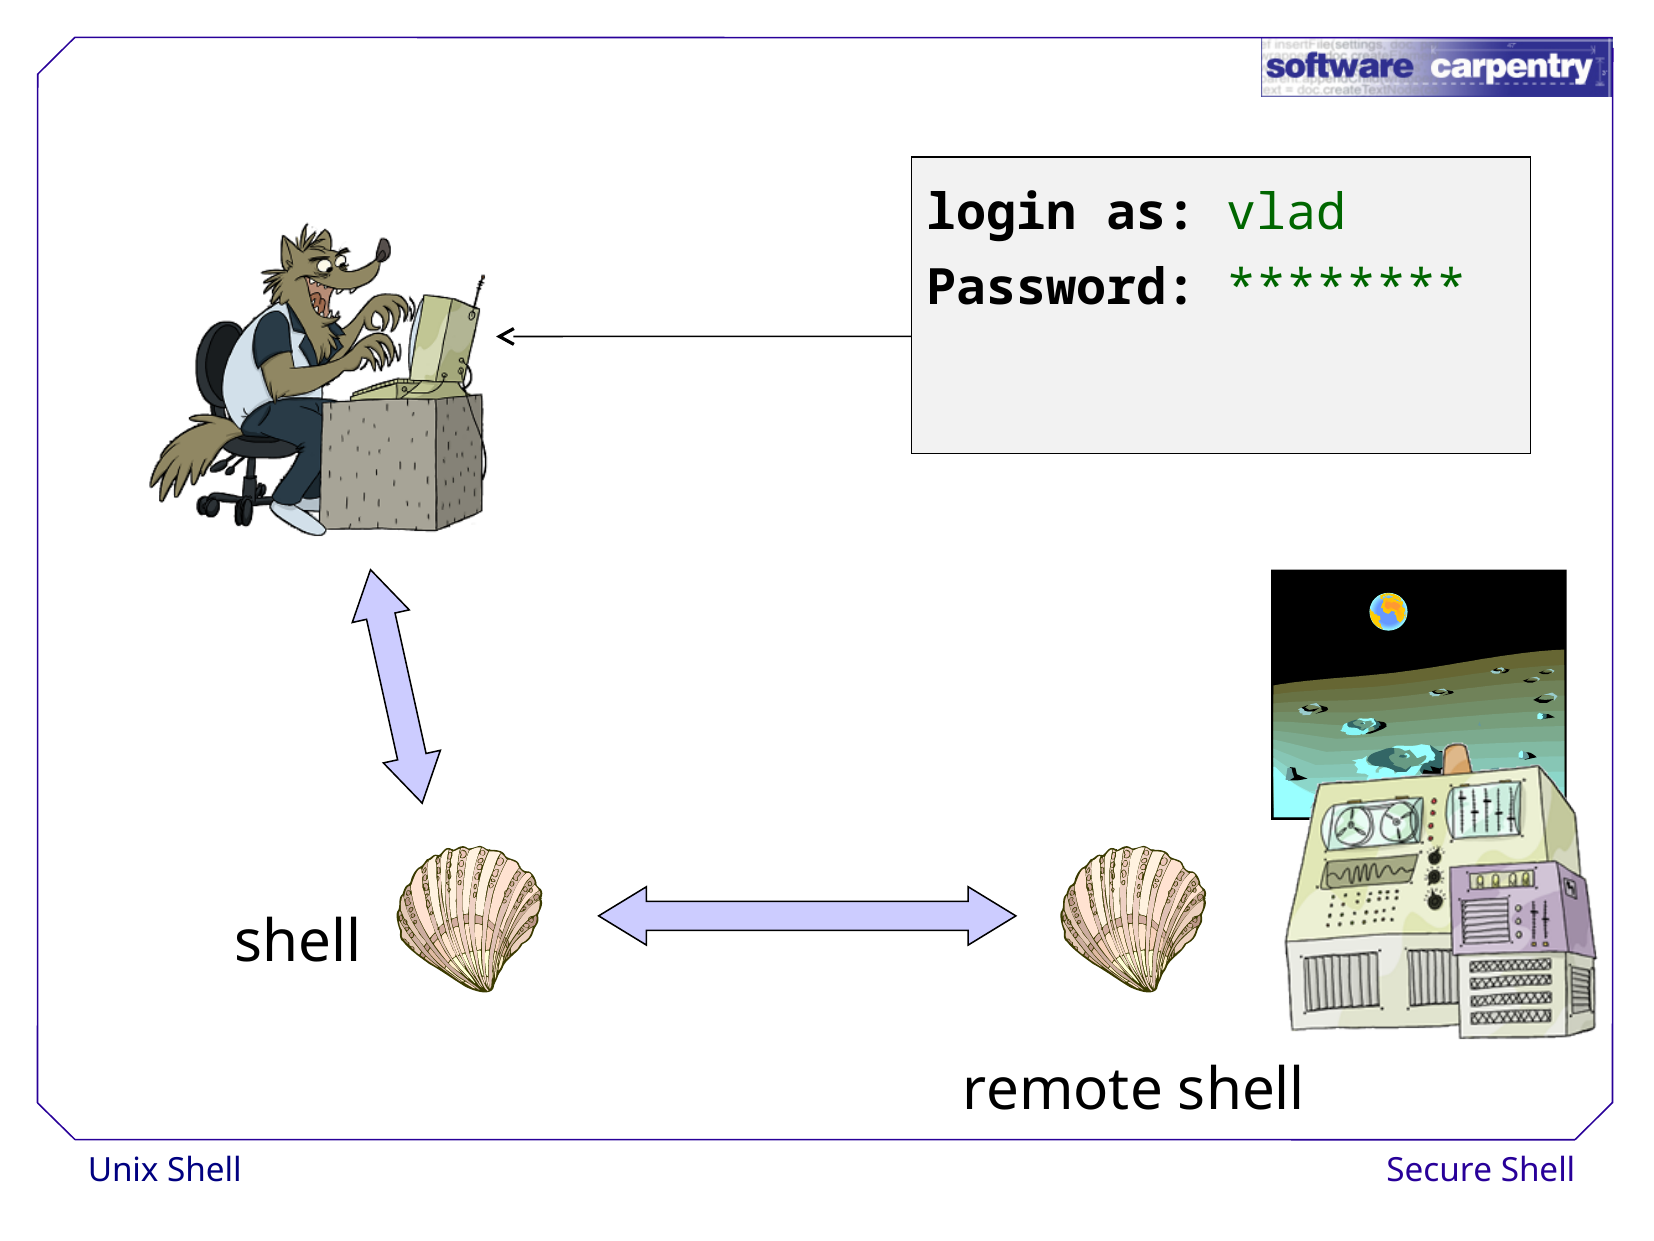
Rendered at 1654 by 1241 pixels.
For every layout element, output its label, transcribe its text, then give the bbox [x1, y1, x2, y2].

picture [1059, 843, 1208, 997]
text_box [598, 886, 1016, 946]
text_box [352, 569, 441, 804]
picture [395, 843, 545, 997]
picture [1261, 39, 1613, 97]
picture [1250, 569, 1639, 1063]
picture [137, 203, 516, 567]
text_box remote shell [925, 1008, 1342, 1130]
text_box shell [145, 860, 395, 981]
text_box login as: vlad Password: ******** [911, 156, 1531, 454]
